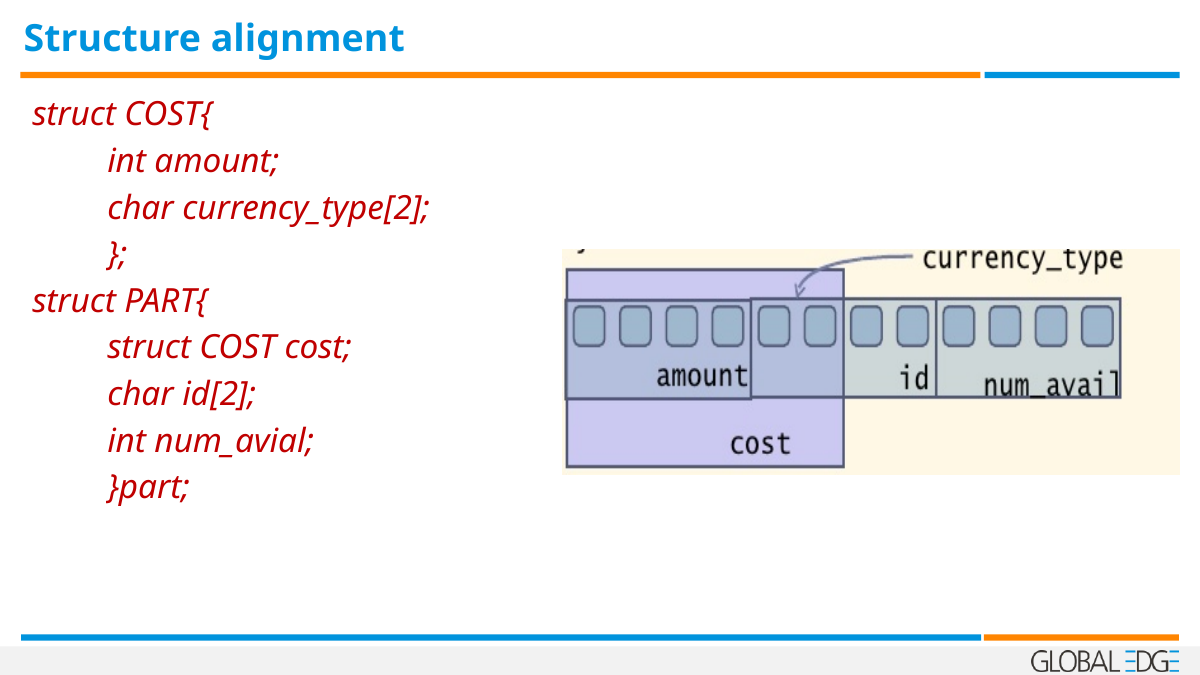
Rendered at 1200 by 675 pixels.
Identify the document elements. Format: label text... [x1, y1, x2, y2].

list struct COST{ int amount; char currency_type[2]; }; struct PART{ struct COST cost; char id[2]; int num_avial; }part; [21, 86, 591, 627]
picture [562, 249, 1180, 475]
title Structure alignment [12, 9, 1088, 63]
picture [1031, 650, 1179, 672]
